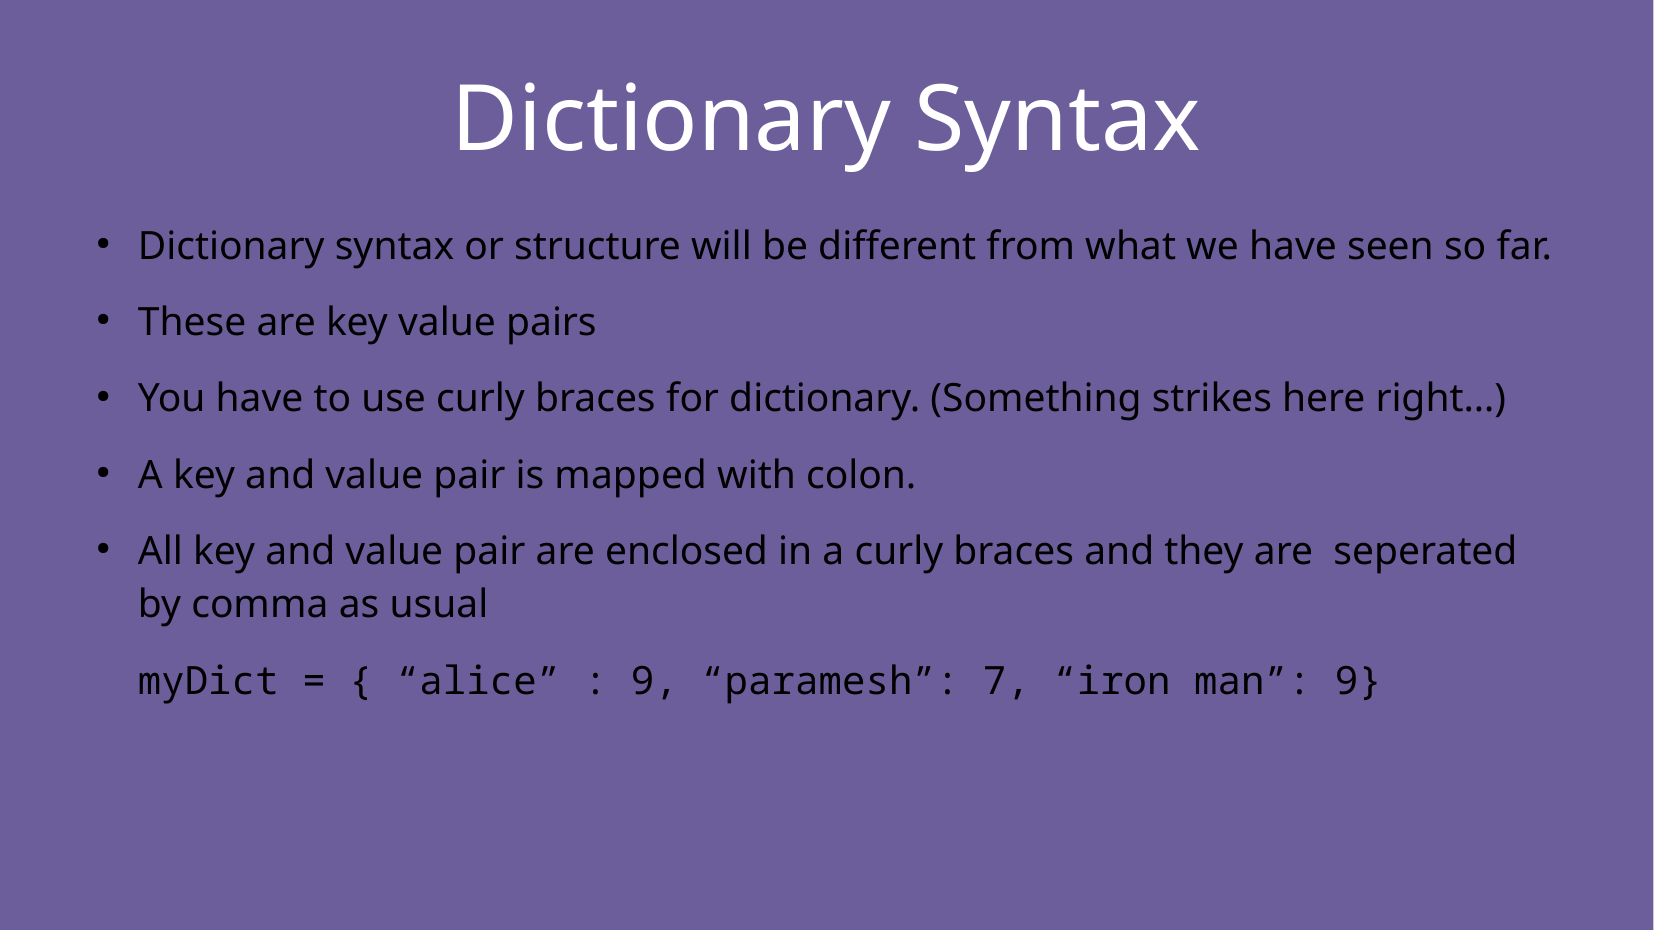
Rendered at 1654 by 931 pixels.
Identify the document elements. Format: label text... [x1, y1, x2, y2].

list Dictionary syntax or structure will be different from what we have seen so far. These are key value pairs You have to use curly braces for dictionary. (Something strikes here right…) A key and value pair is mapped with colon. All key and value pair are enclosed in a curly braces and they are seperated by comma as usual myDict = { “alice” : 9, “paramesh”: 7, “iron man”: 9} [82, 217, 1571, 758]
title Dictionary Syntax [82, 37, 1571, 193]
